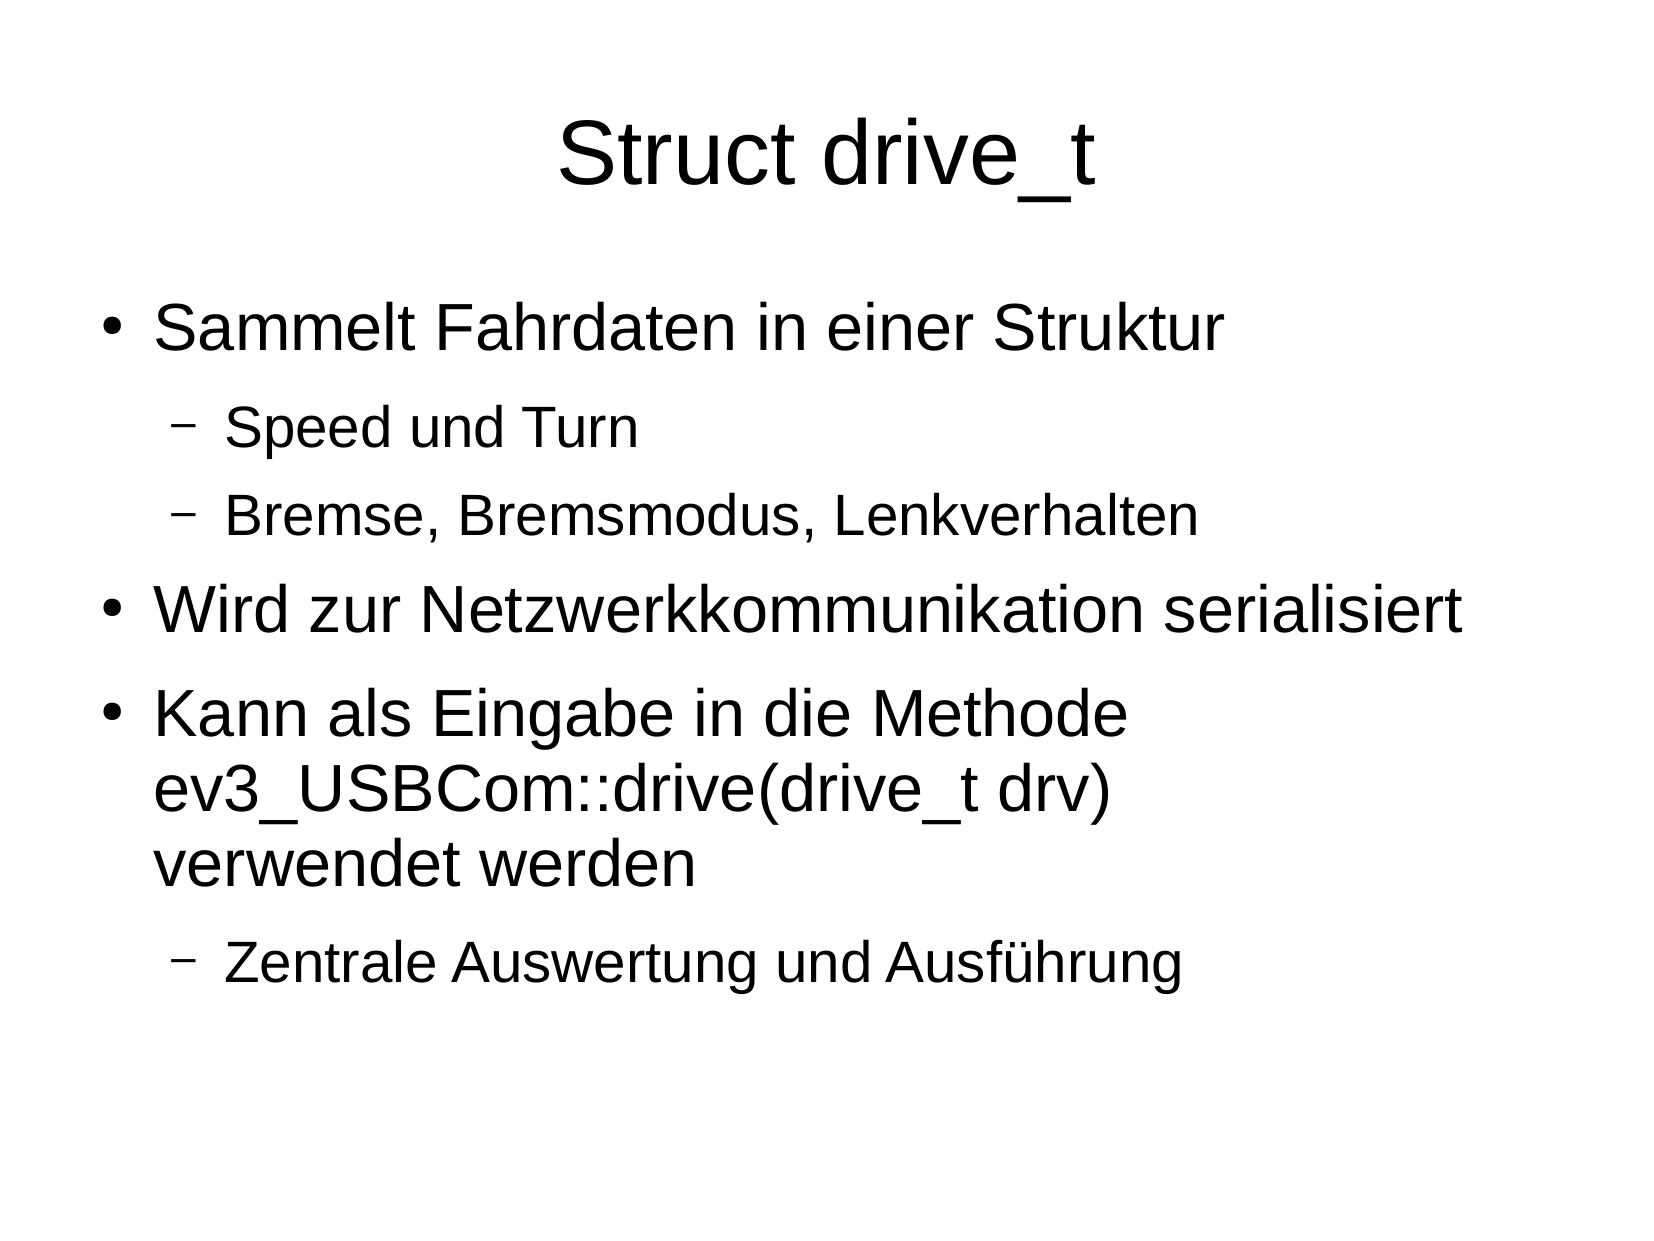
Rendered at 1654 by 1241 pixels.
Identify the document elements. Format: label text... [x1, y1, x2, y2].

list Sammelt Fahrdaten in einer Struktur Speed und Turn Bremse, Bremsmodus, Lenkverhalten Wird zur Netzwerkkommunikation serialisiert Kann als Eingabe in die Methode ev3_USBCom::drive(drive_t drv) verwendet werden Zentrale Auswertung und Ausführung [82, 290, 1538, 1010]
title Struct drive_t [82, 49, 1571, 257]
